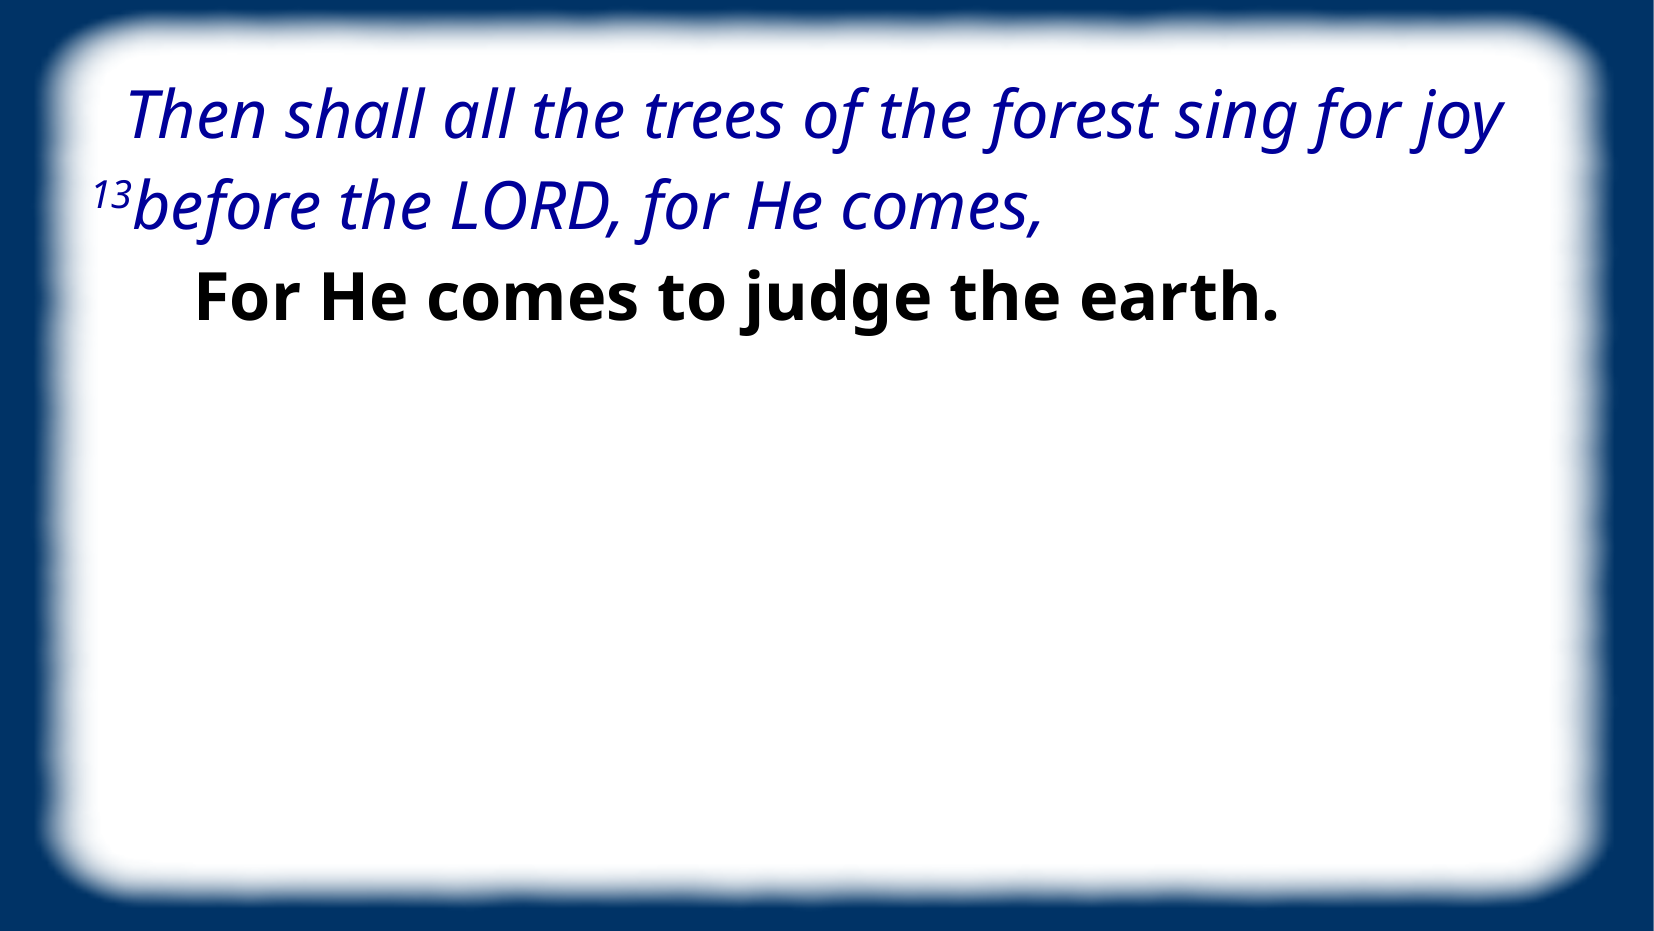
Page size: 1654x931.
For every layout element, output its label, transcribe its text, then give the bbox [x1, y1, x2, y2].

text_box Then shall all the trees of the forest sing for joy 13before the LORD, for He comes, For He comes to judge the earth. [75, 60, 1576, 342]
picture [0, 0, 1654, 931]
